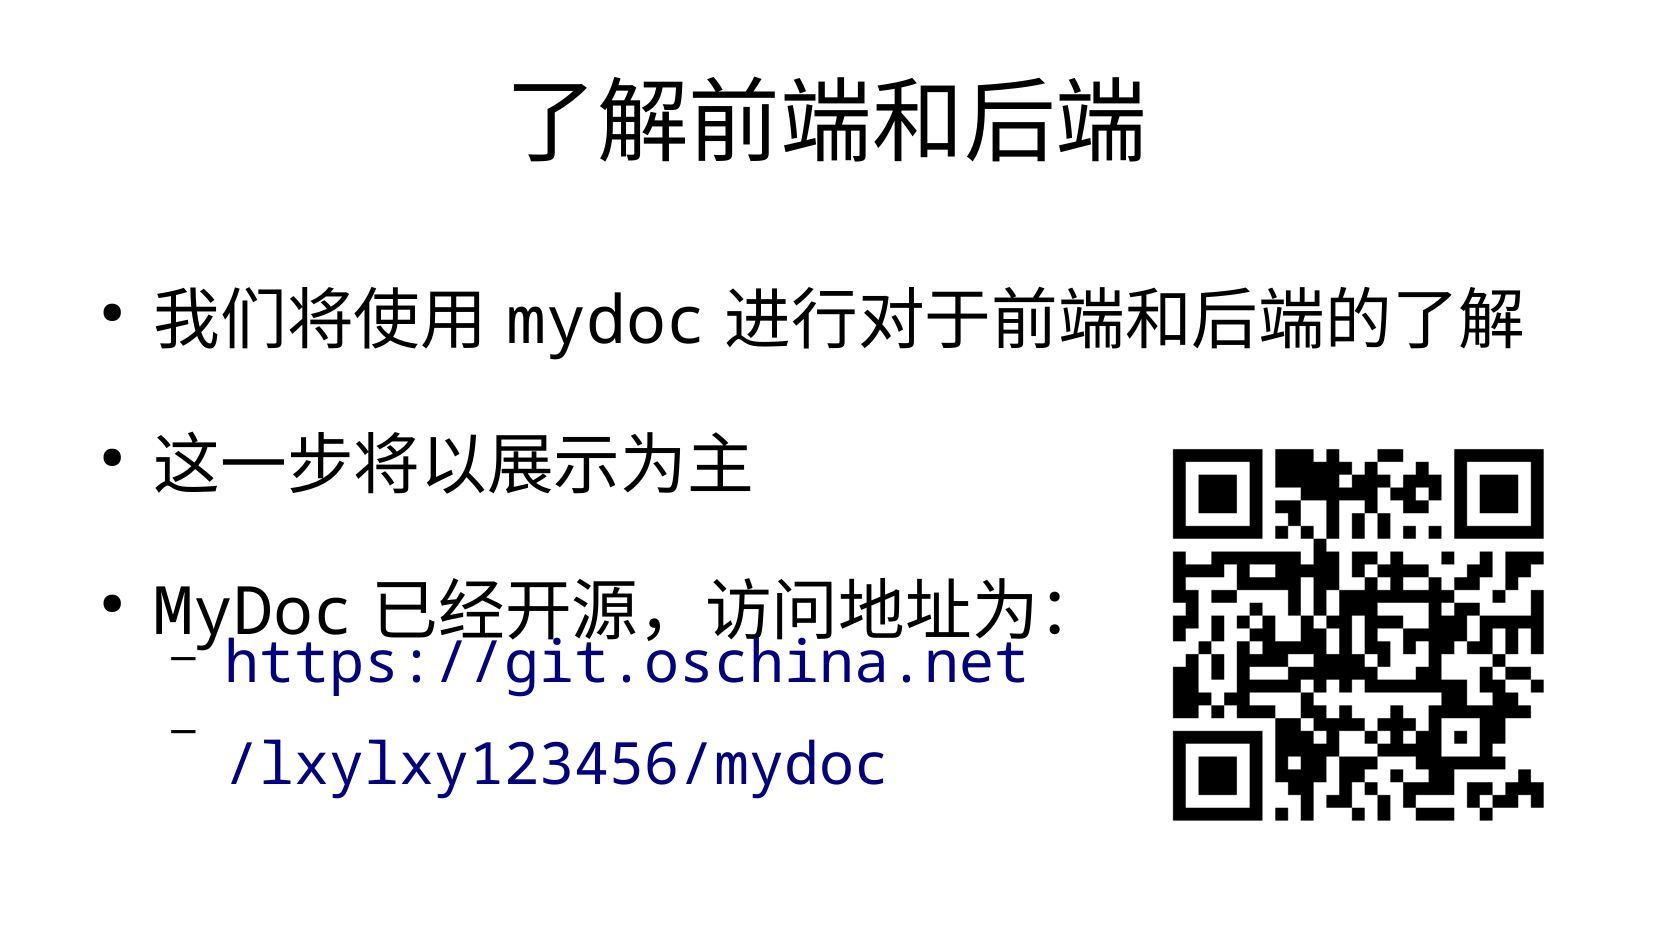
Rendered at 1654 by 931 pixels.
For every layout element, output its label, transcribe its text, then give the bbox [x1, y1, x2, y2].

list https://git.oschina.net/lxylxy123456/mydoc [82, 217, 1063, 827]
picture [1122, 398, 1595, 872]
list 我们将使用mydoc进行对于前端和后端的了解 这一步将以展示为主 MyDoc已经开源，访问地址为： [1063, 217, 1571, 827]
title 了解前端和后端 [82, 37, 1571, 193]
